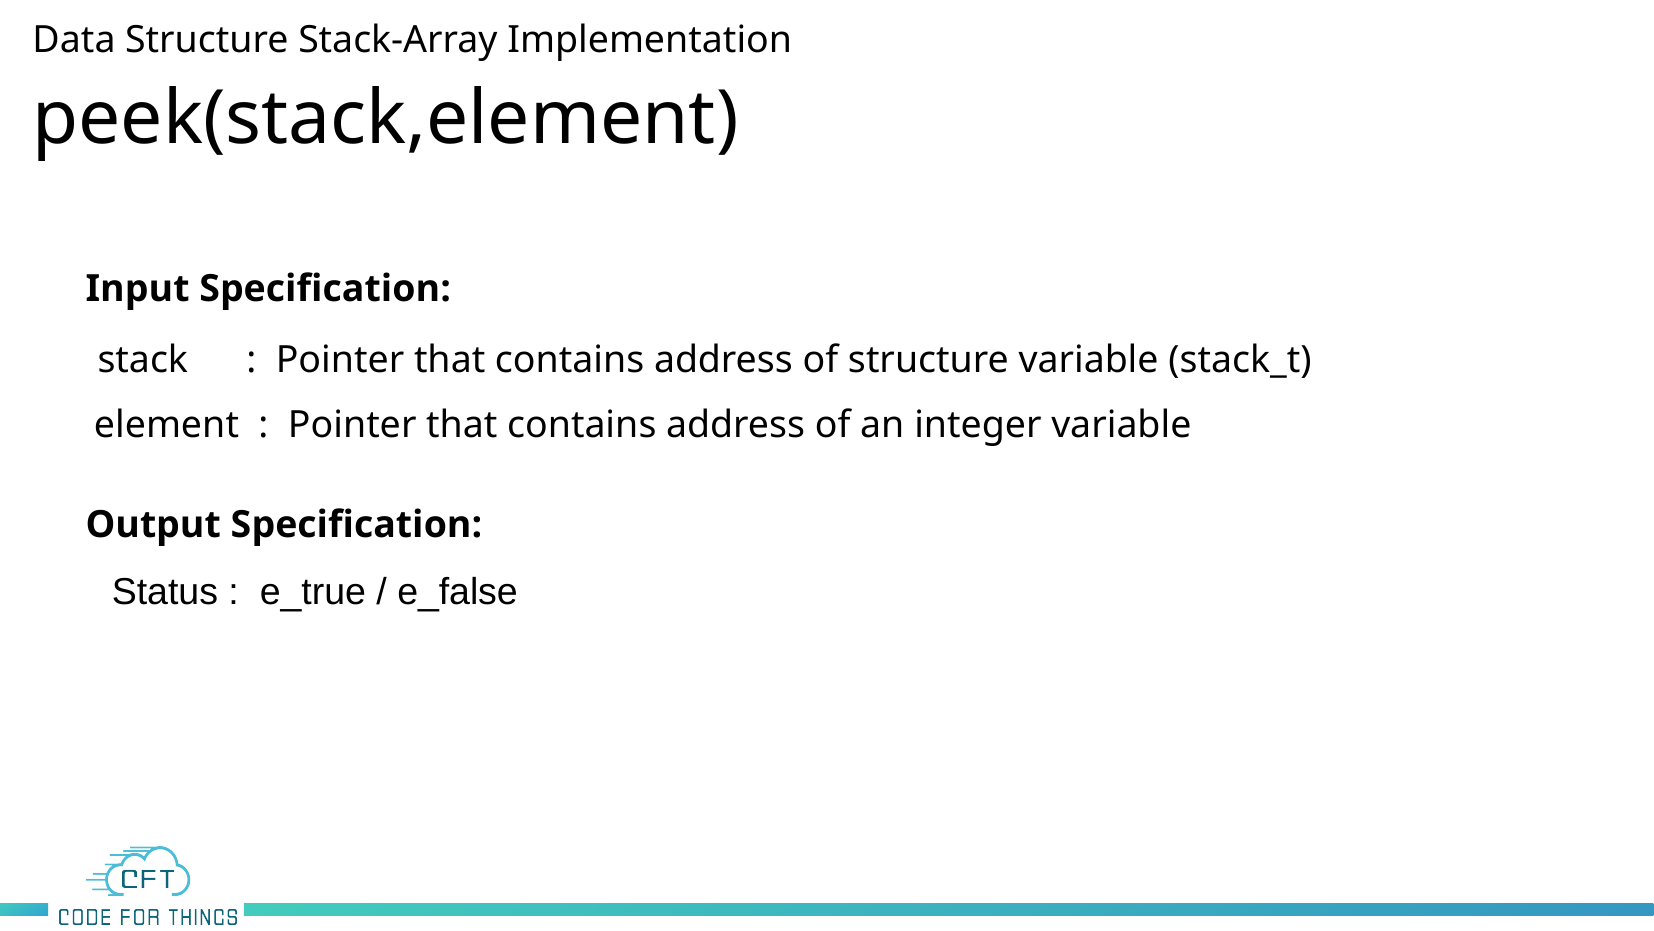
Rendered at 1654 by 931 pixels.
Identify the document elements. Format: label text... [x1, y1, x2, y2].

picture [59, 846, 237, 925]
text_box stack : Pointer that contains address of structure variable (stack_t) [82, 324, 1536, 427]
text_box Output Specification: [70, 490, 630, 558]
text_box Input Specification: [70, 253, 535, 325]
text_box element : Pointer that contains address of an integer variable [79, 390, 1315, 449]
title Data Structure Stack-Array Implementation peek(stack,element) [32, 12, 1536, 166]
text_box Status : e_true / e_false [97, 563, 664, 621]
